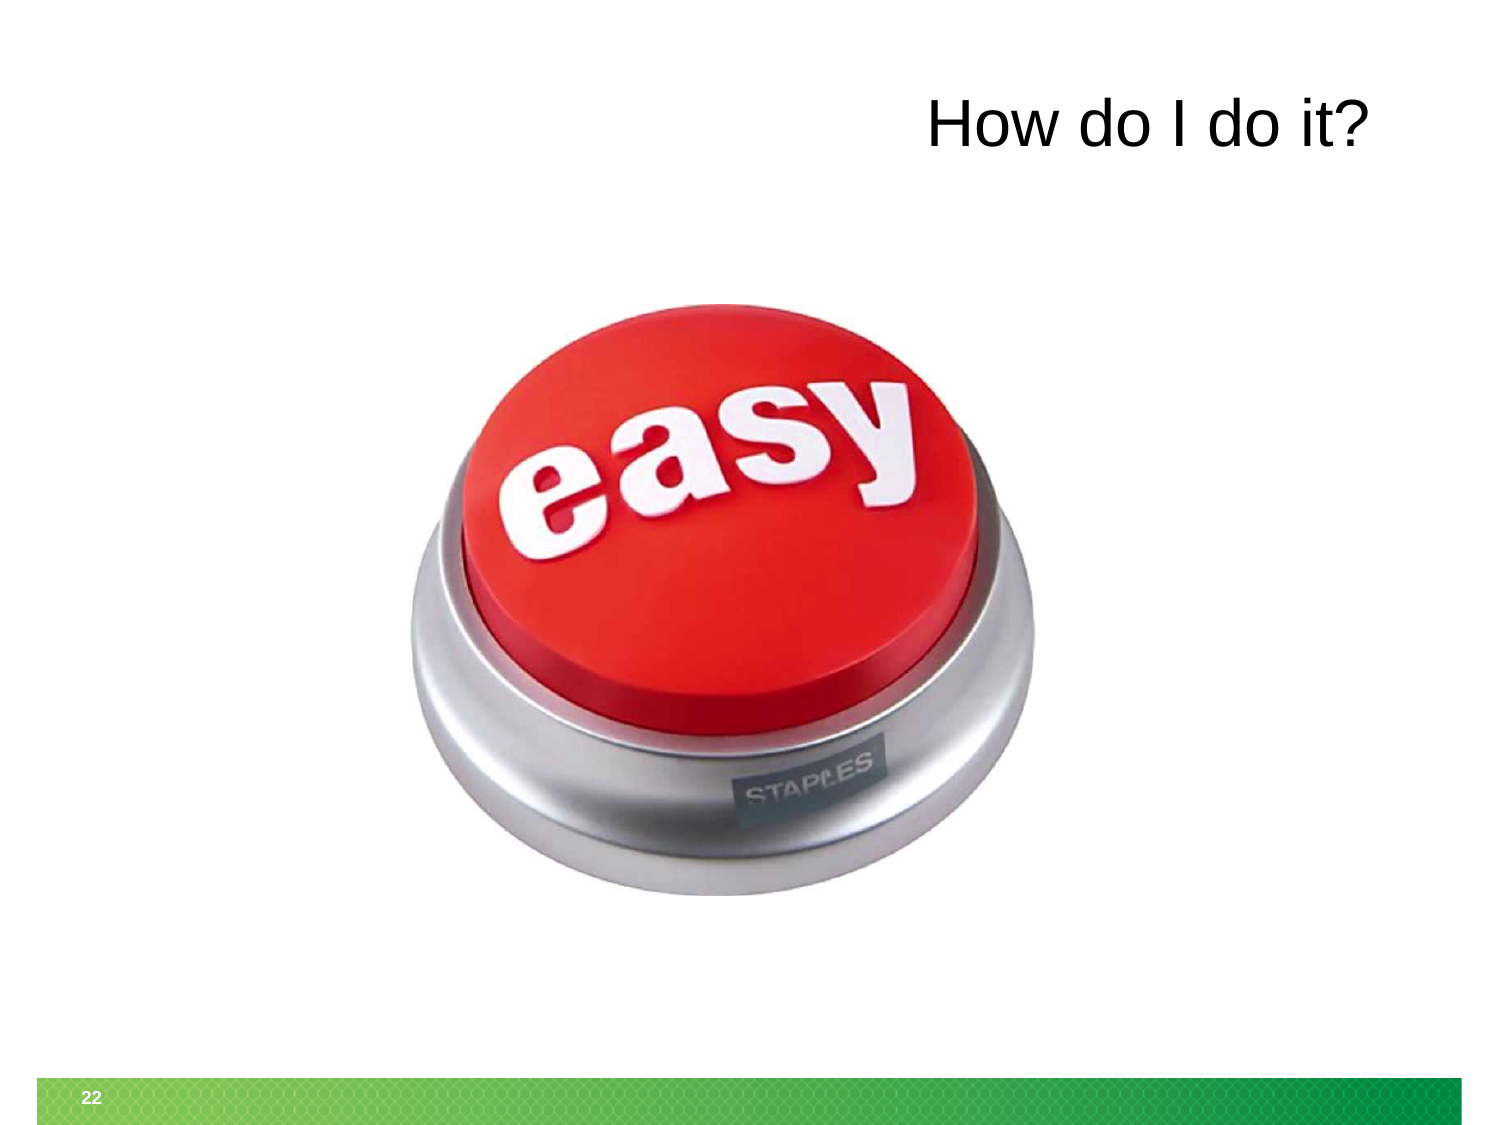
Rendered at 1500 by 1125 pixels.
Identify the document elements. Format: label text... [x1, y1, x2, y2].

title How do I do it? [135, 41, 1372, 204]
picture [197, 304, 1248, 896]
picture [36, 1078, 1462, 1125]
